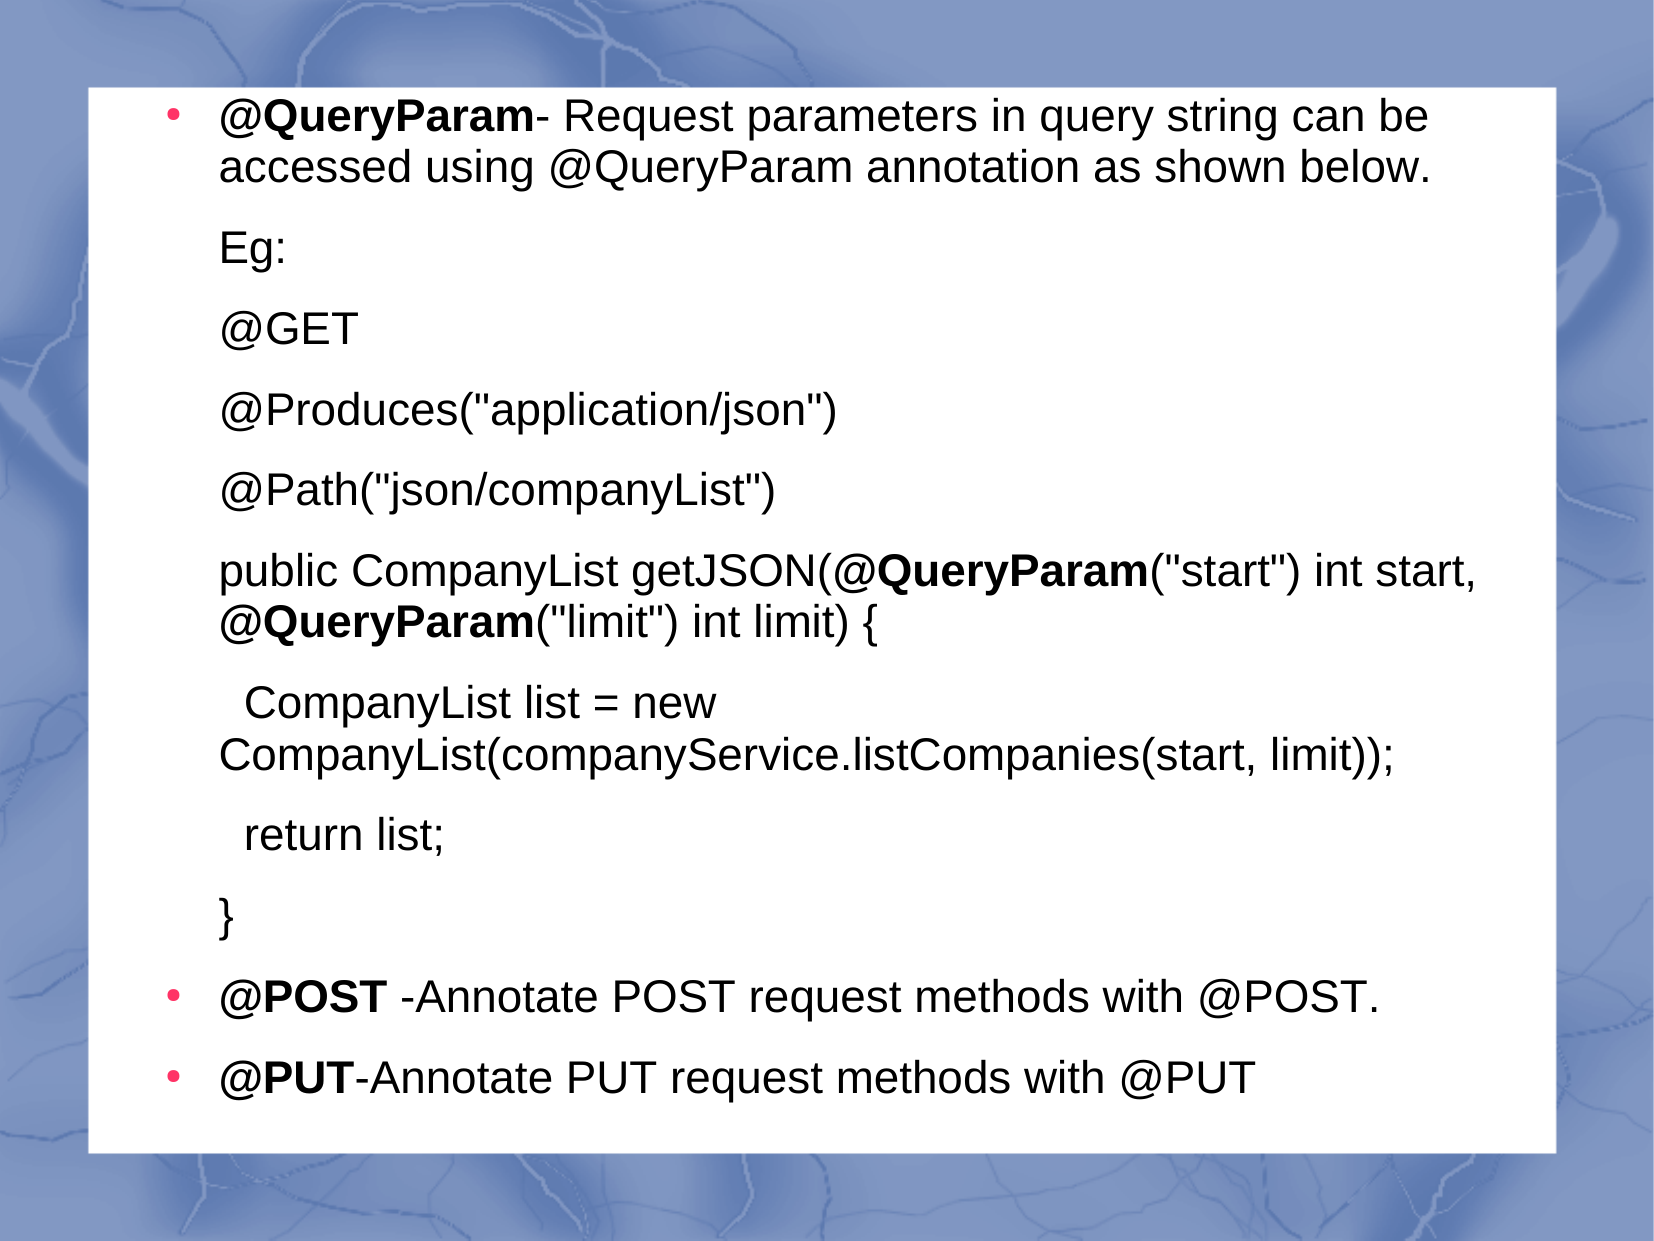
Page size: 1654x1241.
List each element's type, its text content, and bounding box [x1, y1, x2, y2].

list @QueryParam- Request parameters in query string can be accessed using @QueryParam annotation as shown below. Eg: @GET @Produces("application/json") @Path("json/companyList") public CompanyList getJSON(@QueryParam("start") int start, @QueryParam("limit") int limit) { CompanyList list = new CompanyList(companyService.listCompanies(start, limit)); return list; } @POST -Annotate POST request methods with @POST. @PUT-Annotate PUT request methods with @PUT [147, 90, 1506, 1141]
picture [0, 0, 1654, 1241]
